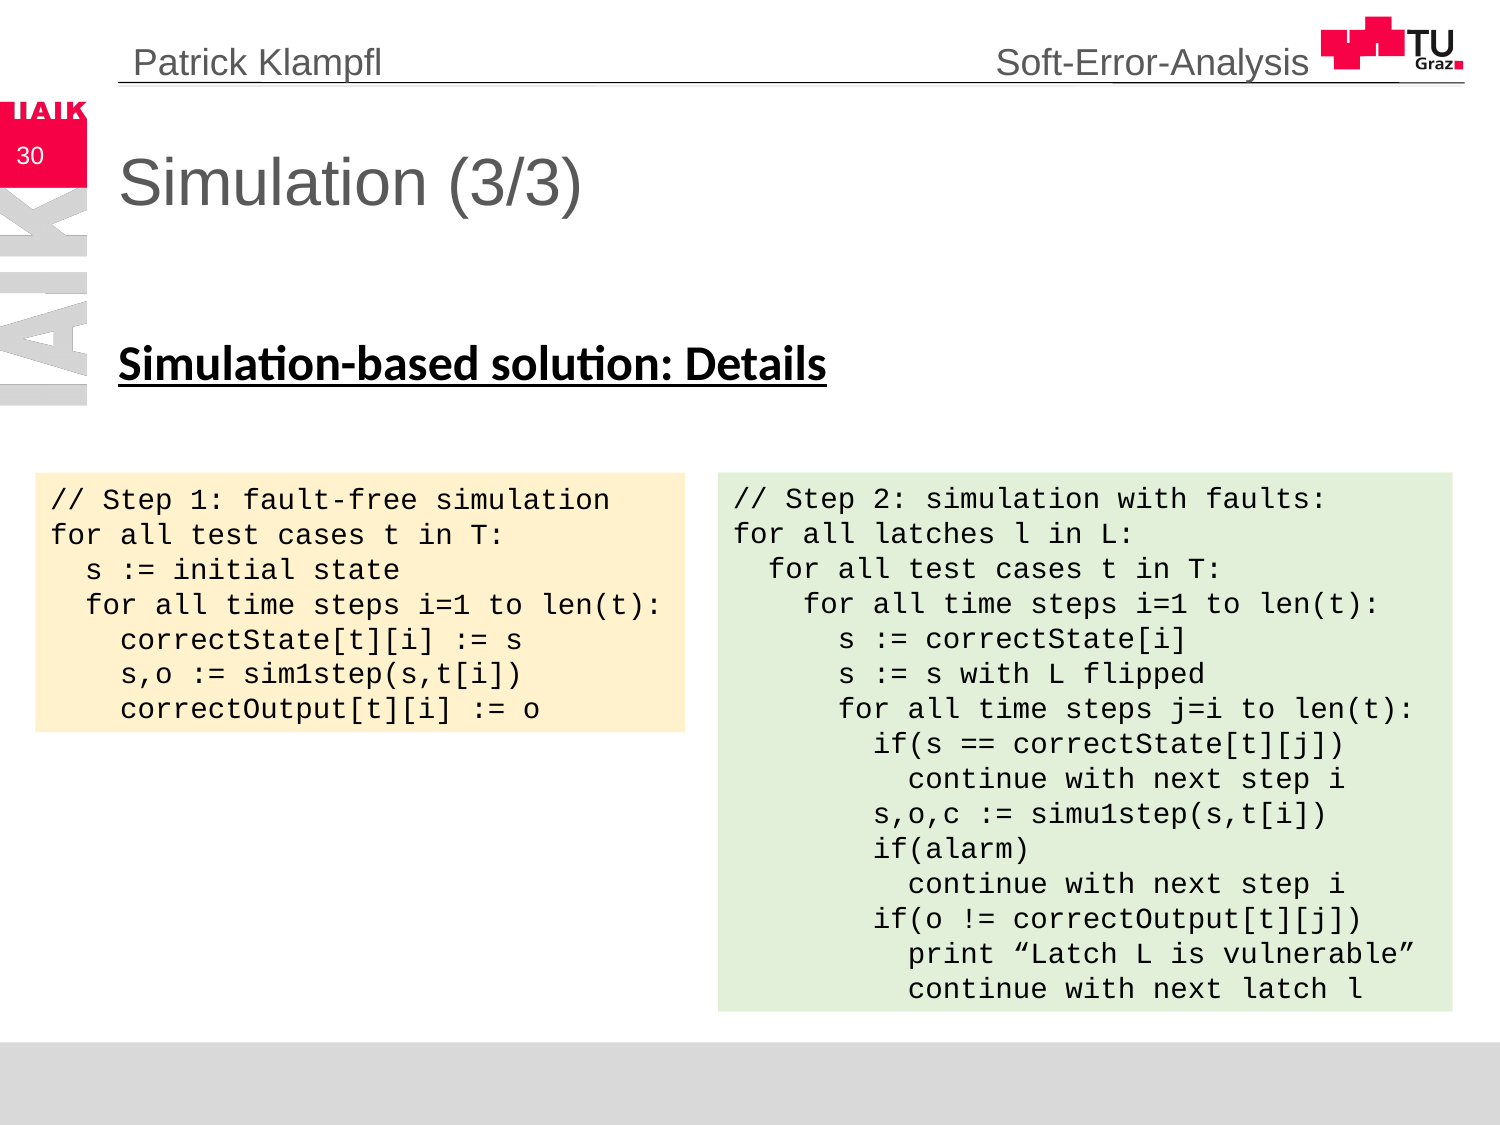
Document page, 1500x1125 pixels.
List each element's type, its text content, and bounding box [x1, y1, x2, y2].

text_box // Step 1: fault-free simulation for all test cases t in T: s := initial state for all time steps i=1 to len(t): correctState[t][i] := s s,o := sim1step(s,t[i]) correctOutput[t][i] := o [35, 472, 686, 733]
slide_number <number> [1, 124, 84, 185]
text_box // Step 2: simulation with faults: for all latches l in L: for all test cases t in T: for all time steps i=1 to len(t): s := correctState[i] s := s with L flipped for all time steps j=i to len(t): if(s == correctState[t][j]) continue with next step i s,o,c := simu1step(s,t[i]) if(alarm) continue with next step i if(o != correctOutput[t][j]) print “Latch L is vulnerable” continue with next latch l [718, 472, 1453, 1012]
picture [0, 1, 87, 406]
title Simulation (3/3) [118, 138, 1469, 236]
list Simulation-based solution: Details [118, 236, 1469, 979]
picture [1318, 12, 1466, 73]
